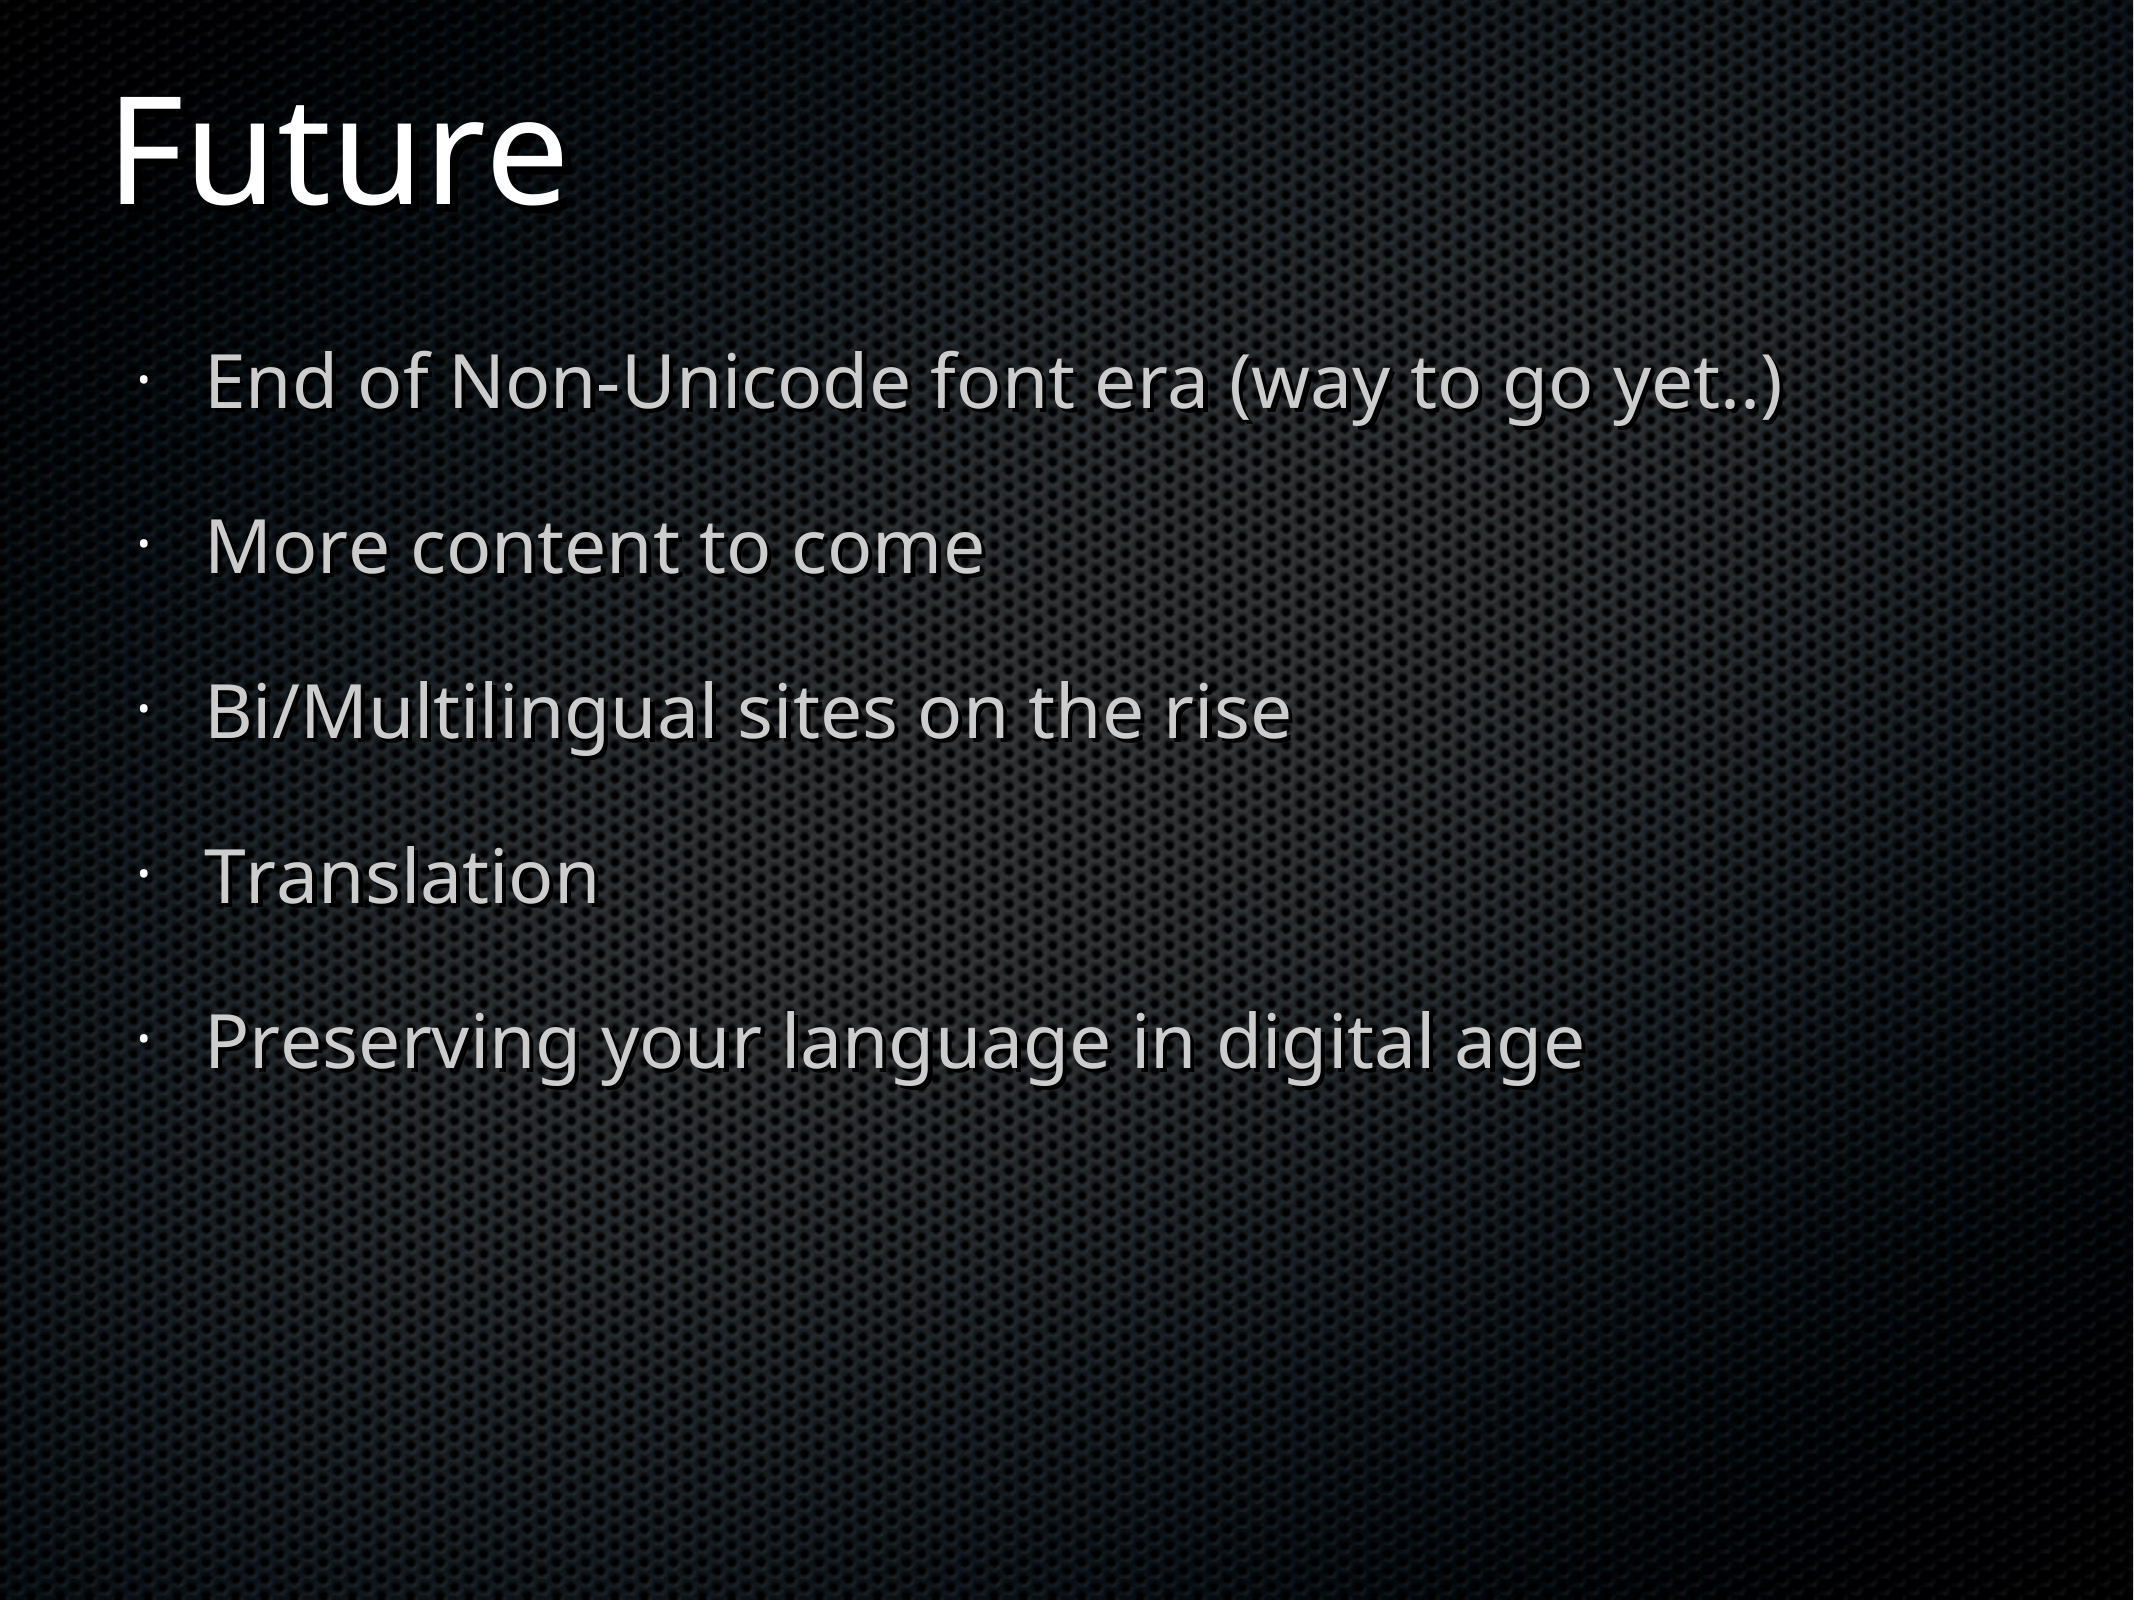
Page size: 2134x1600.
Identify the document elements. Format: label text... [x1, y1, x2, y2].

list End of Non-Unicode font era (way to go yet..) More content to come Bi/Multilingual sites on the rise Translation Preserving your language in digital age [129, 325, 2005, 1476]
picture [0, 0, 2134, 1600]
title Future [106, 18, 2027, 271]
